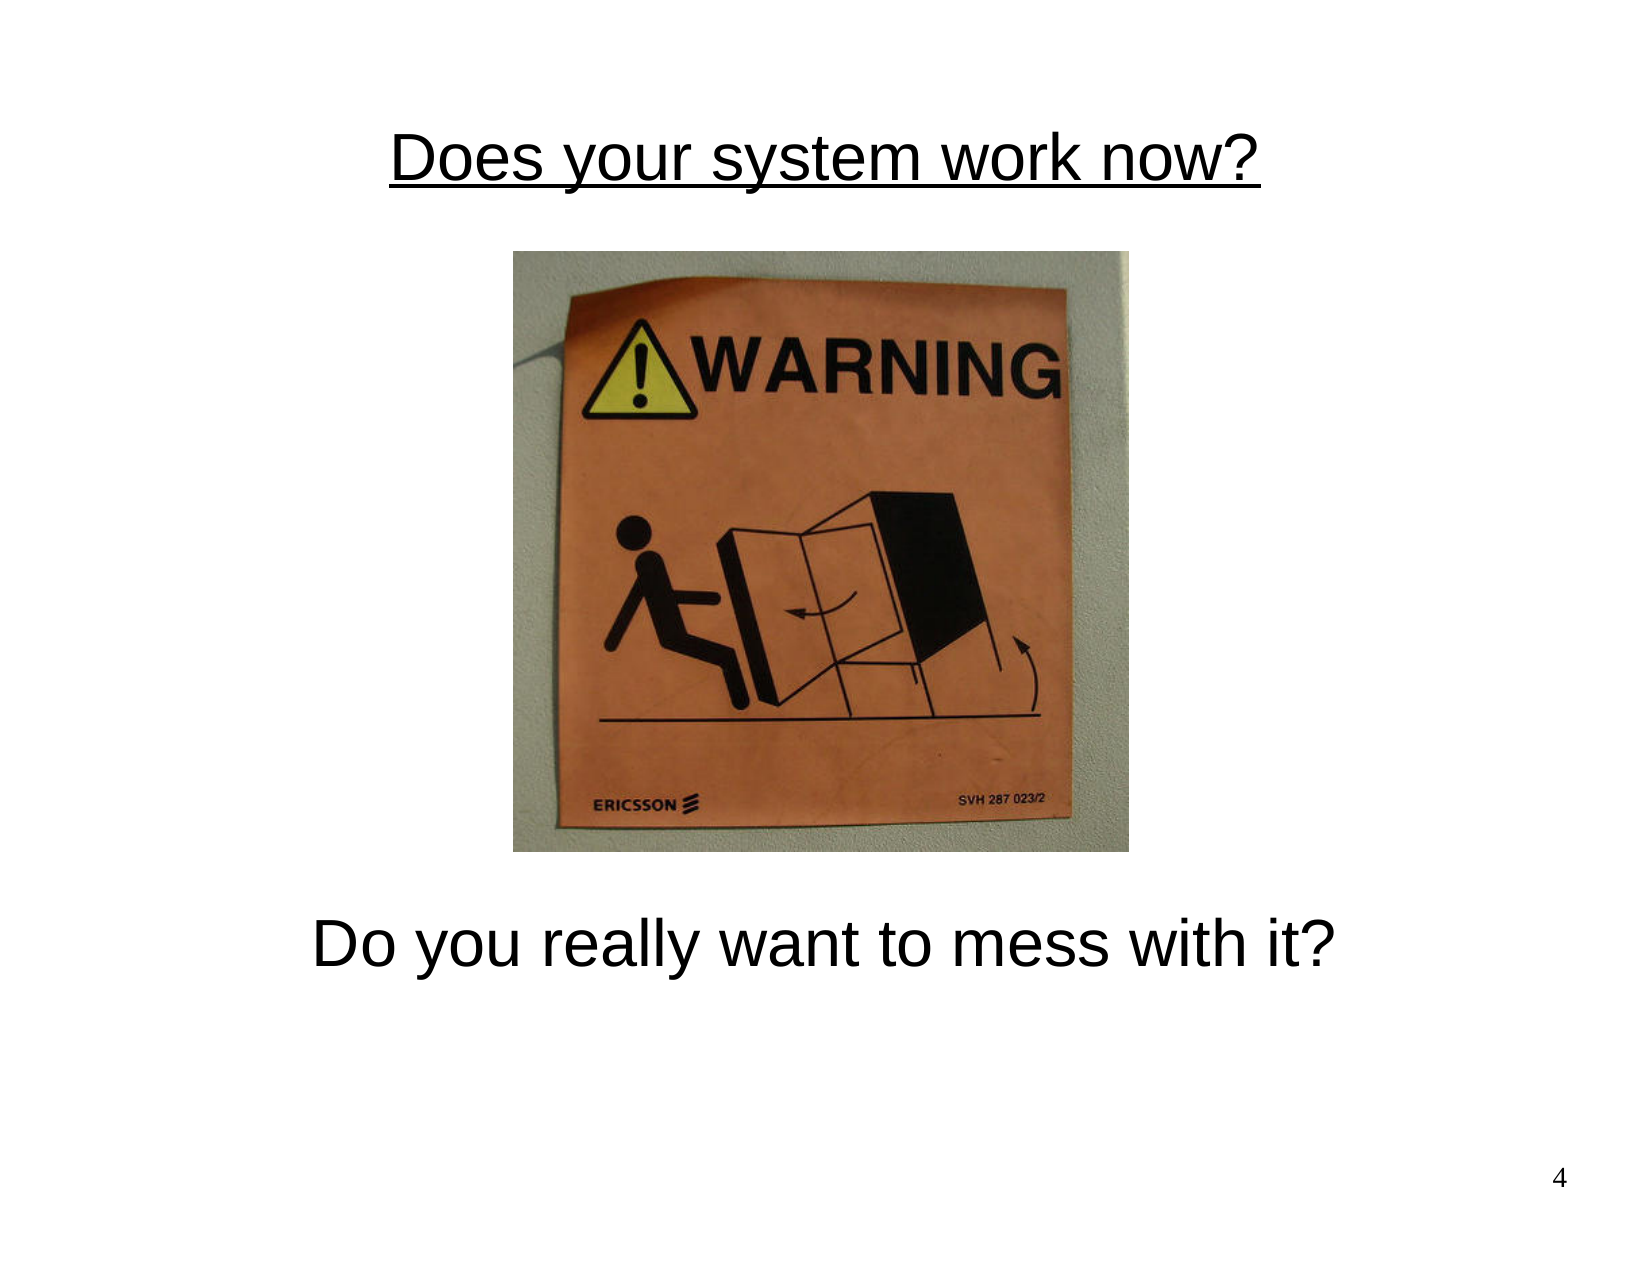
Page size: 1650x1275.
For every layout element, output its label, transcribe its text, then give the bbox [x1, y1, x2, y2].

picture [513, 251, 1129, 852]
text_box Do you really want to mess with it? [297, 899, 1353, 1022]
title Does your system work now? [82, 50, 1568, 264]
